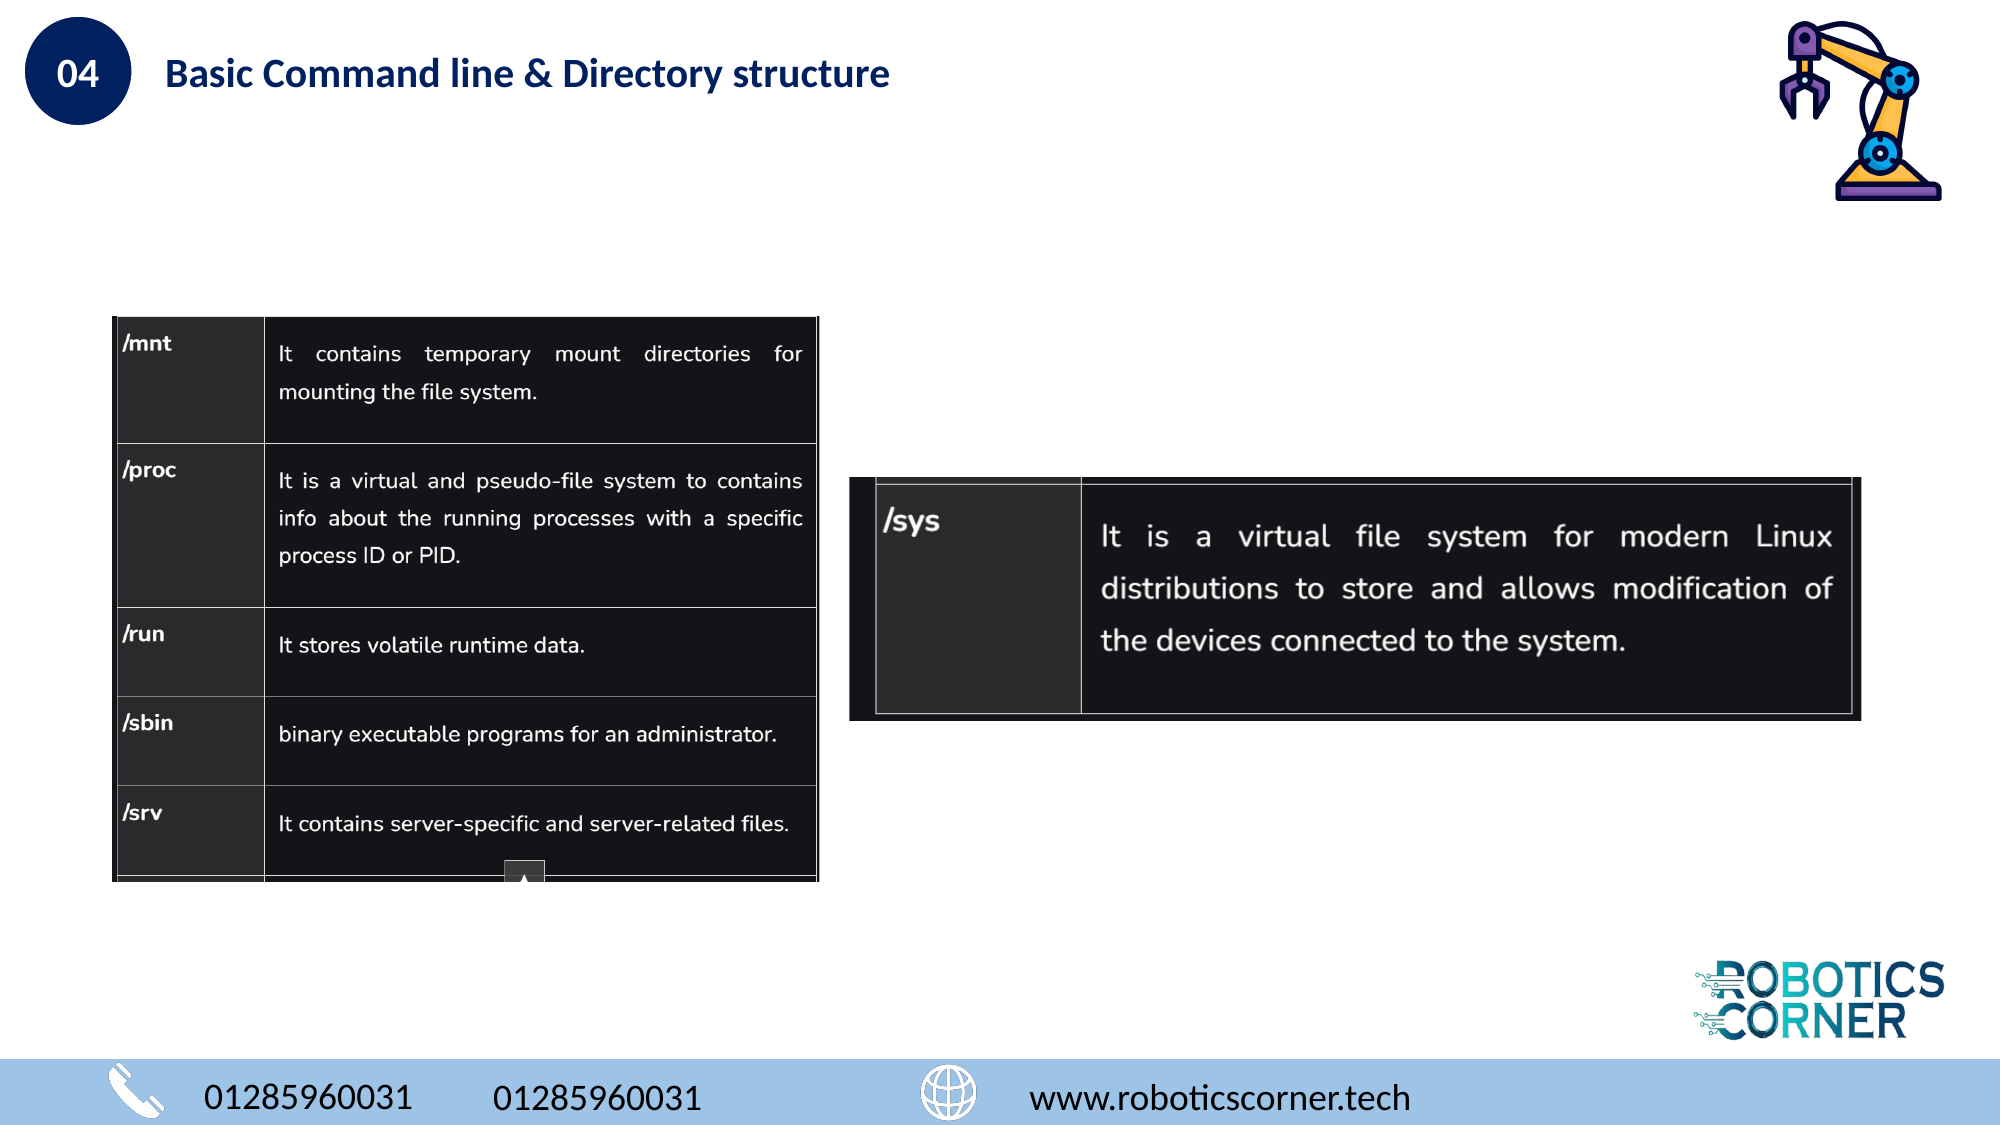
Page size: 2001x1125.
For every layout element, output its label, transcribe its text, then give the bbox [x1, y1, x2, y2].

text_box Basic Command line & Directory structure [150, 38, 1027, 103]
picture [915, 1059, 981, 1125]
text_box [1953, 1059, 2000, 1125]
picture [103, 1057, 170, 1124]
text_box [0, 1059, 915, 1125]
picture [849, 477, 1862, 721]
picture [112, 316, 820, 882]
text_box 01285960031 [478, 1065, 795, 1125]
picture [1680, 859, 1953, 1125]
text_box [981, 1059, 1680, 1125]
text_box 04 [22, 14, 134, 128]
text_box www.roboticscorner.tech [1015, 1065, 1530, 1125]
picture [1771, 21, 1950, 201]
text_box 01285960031 [189, 1064, 510, 1124]
